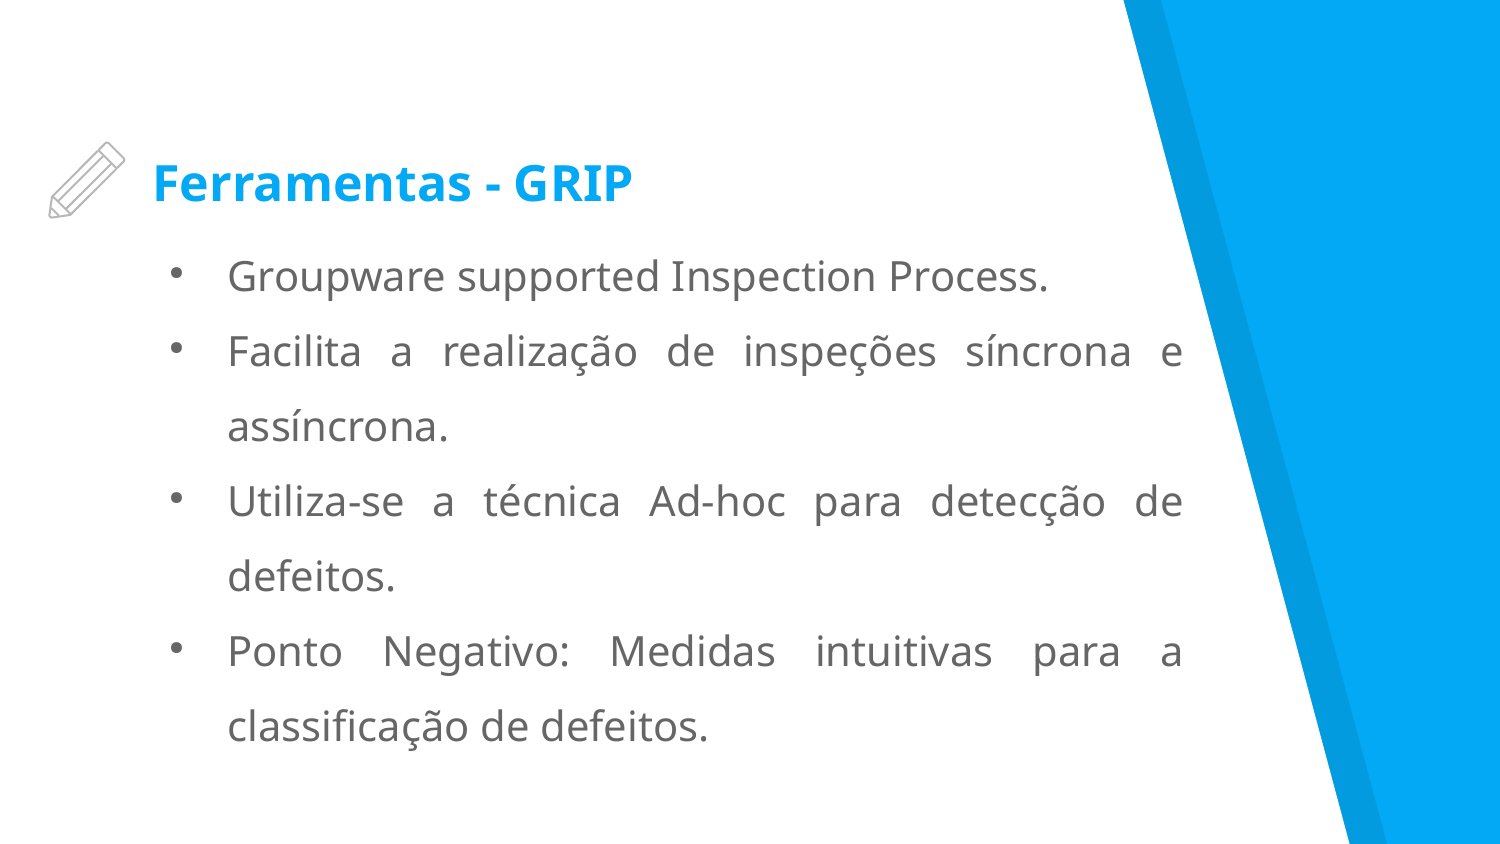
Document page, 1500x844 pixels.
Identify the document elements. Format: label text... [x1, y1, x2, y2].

text_box Groupware supported Inspection Process. Facilita a realização de inspeções síncrona e assíncrona. Utiliza-se a técnica Ad-hoc para detecção de defeitos. Ponto Negativo: Medidas intuitivas para a classificação de defeitos. [137, 209, 1200, 758]
text_box Ferramentas - GRIP [137, 146, 1011, 209]
